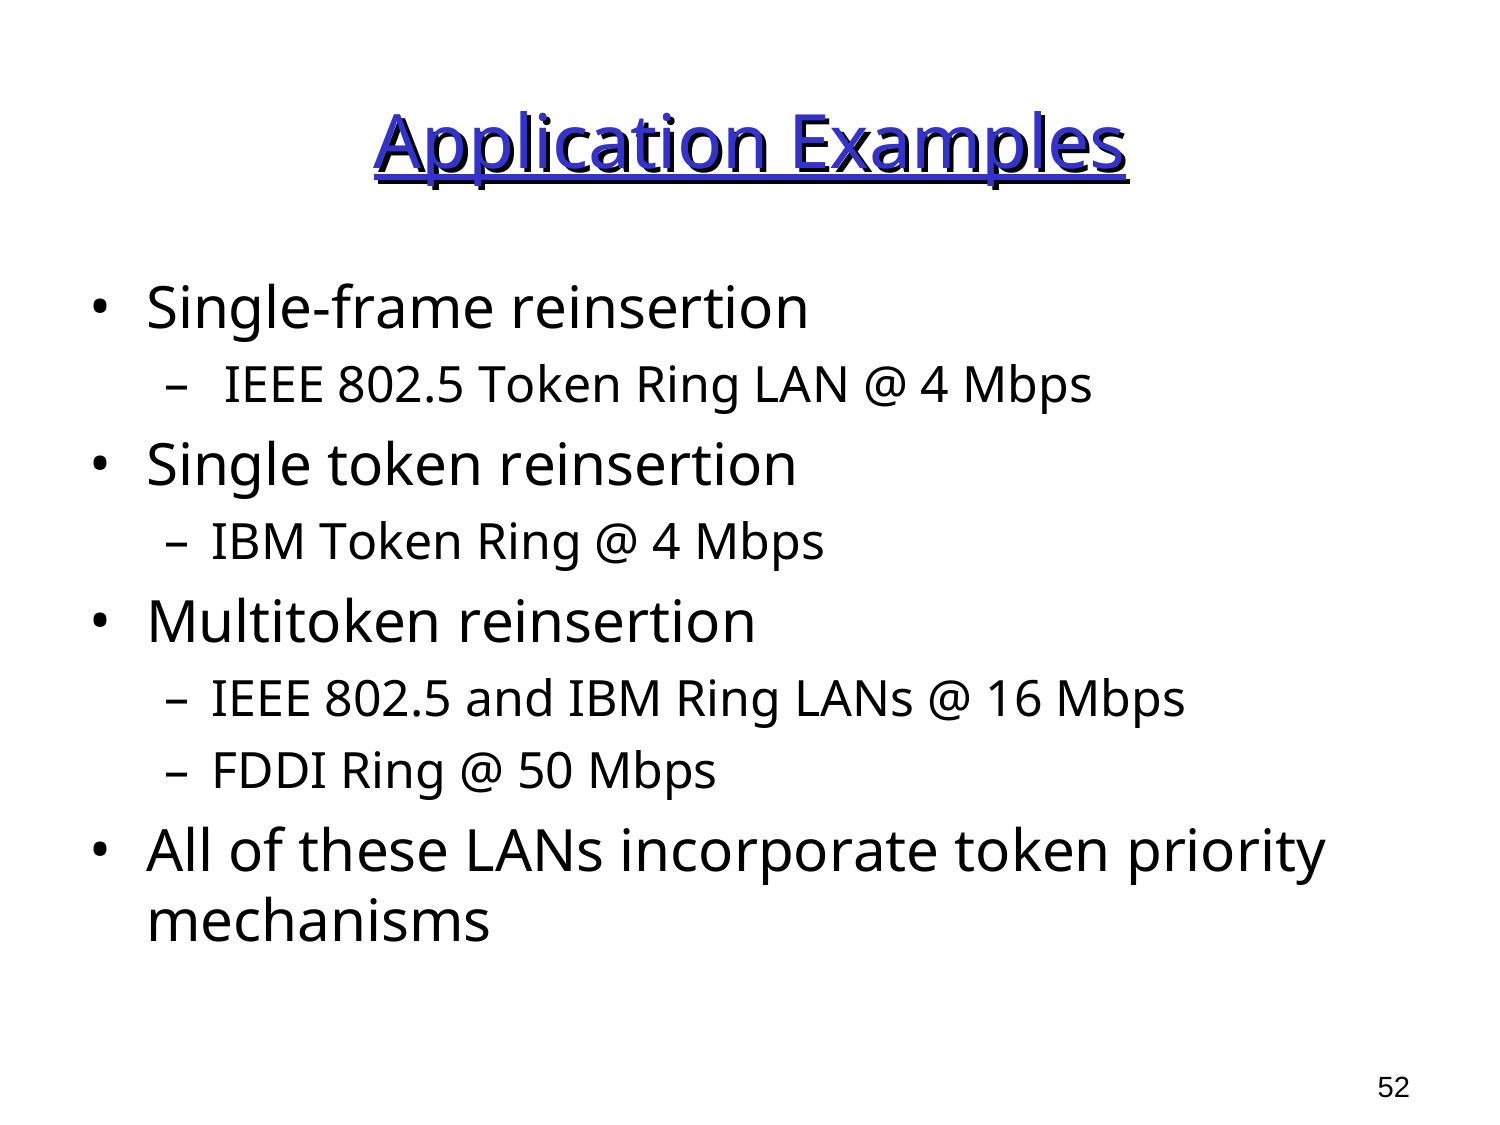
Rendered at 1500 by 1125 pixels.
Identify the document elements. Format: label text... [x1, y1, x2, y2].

title Application Examples [75, 45, 1426, 233]
list Single-frame reinsertion IEEE 802.5 Token Ring LAN @ 4 Mbps Single token reinsertion IBM Token Ring @ 4 Mbps Multitoken reinsertion IEEE 802.5 and IBM Ring LANs @ 16 Mbps FDDI Ring @ 50 Mbps All of these LANs incorporate token priority mechanisms [75, 262, 1426, 1039]
